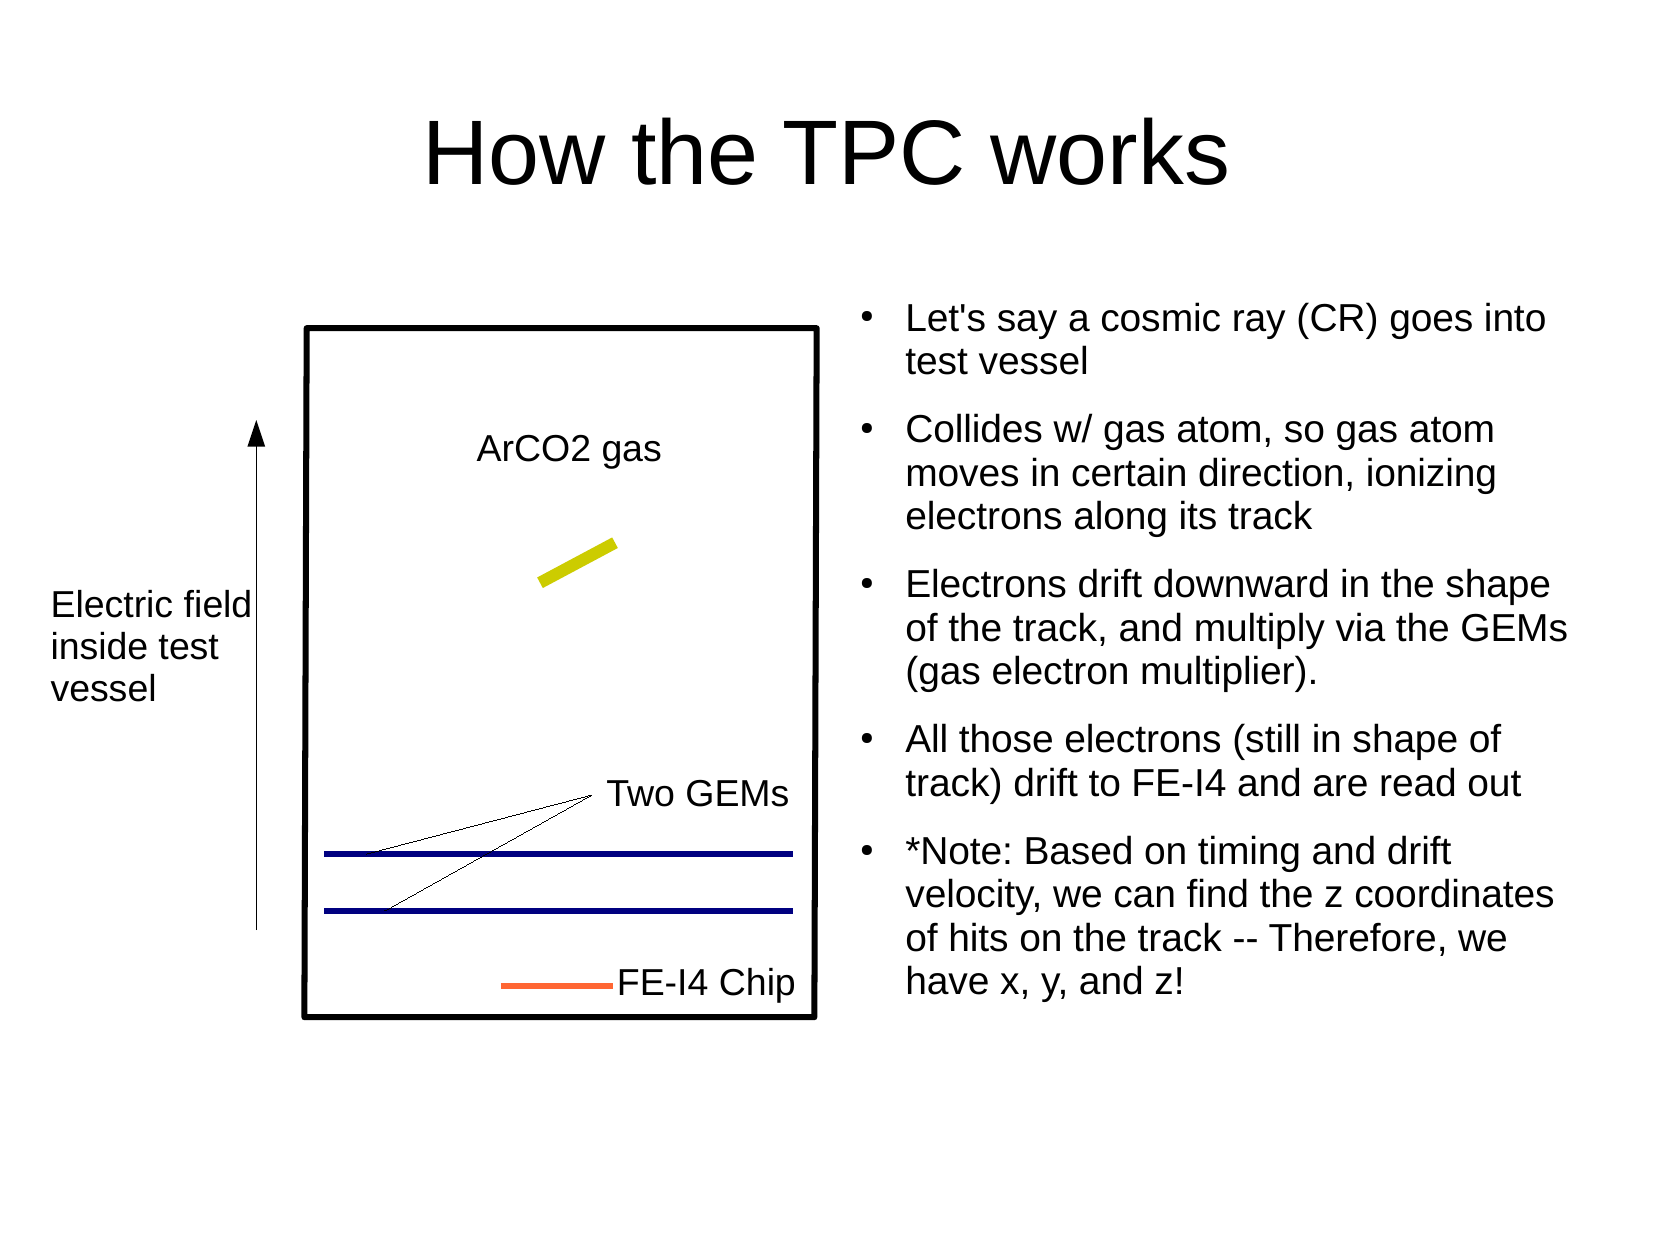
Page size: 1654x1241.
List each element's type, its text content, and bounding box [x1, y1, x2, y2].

list Let's say a cosmic ray (CR) goes into test vessel Collides w/ gas atom, so gas atom moves in certain direction, ionizing electrons along its track Electrons drift downward in the shape of the track, and multiply via the GEMs (gas electron multiplier). All those electrons (still in shape of track) drift to FE-I4 and are read out *Note: Based on timing and drift velocity, we can find the z coordinates of hits on the track -- Therefore, we have x, y, and z! [845, 296, 1572, 1016]
text_box Two GEMs [591, 765, 805, 822]
title How the TPC works [82, 49, 1571, 257]
text_box ArCO2 gas [461, 420, 677, 564]
text_box Electric field inside test vessel [35, 576, 278, 717]
text_box FE-I4 Chip [602, 954, 811, 1011]
text_box [304, 328, 817, 1018]
